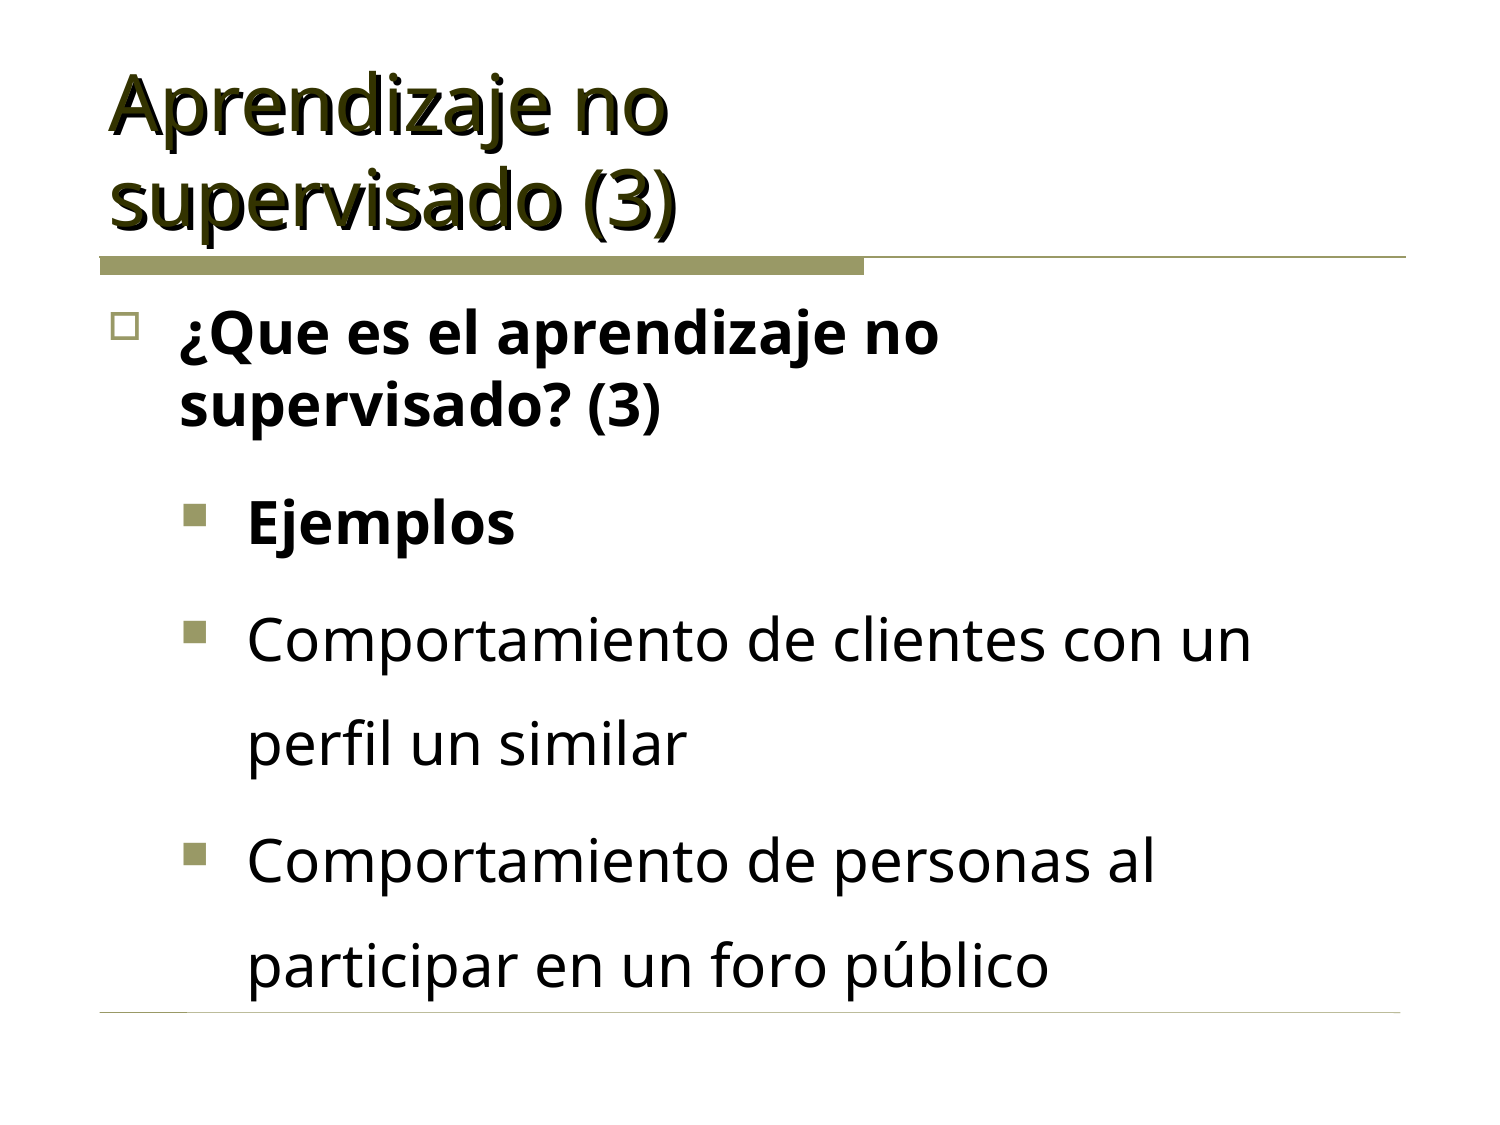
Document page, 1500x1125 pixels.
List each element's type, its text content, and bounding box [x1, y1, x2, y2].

title Aprendizaje no supervisado (3) [94, 50, 1407, 250]
list ¿Que es el aprendizaje no supervisado? (3) Ejemplos Comportamiento de clientes con un perfil un similar Comportamiento de personas al participar en un foro público [92, 287, 1353, 1013]
